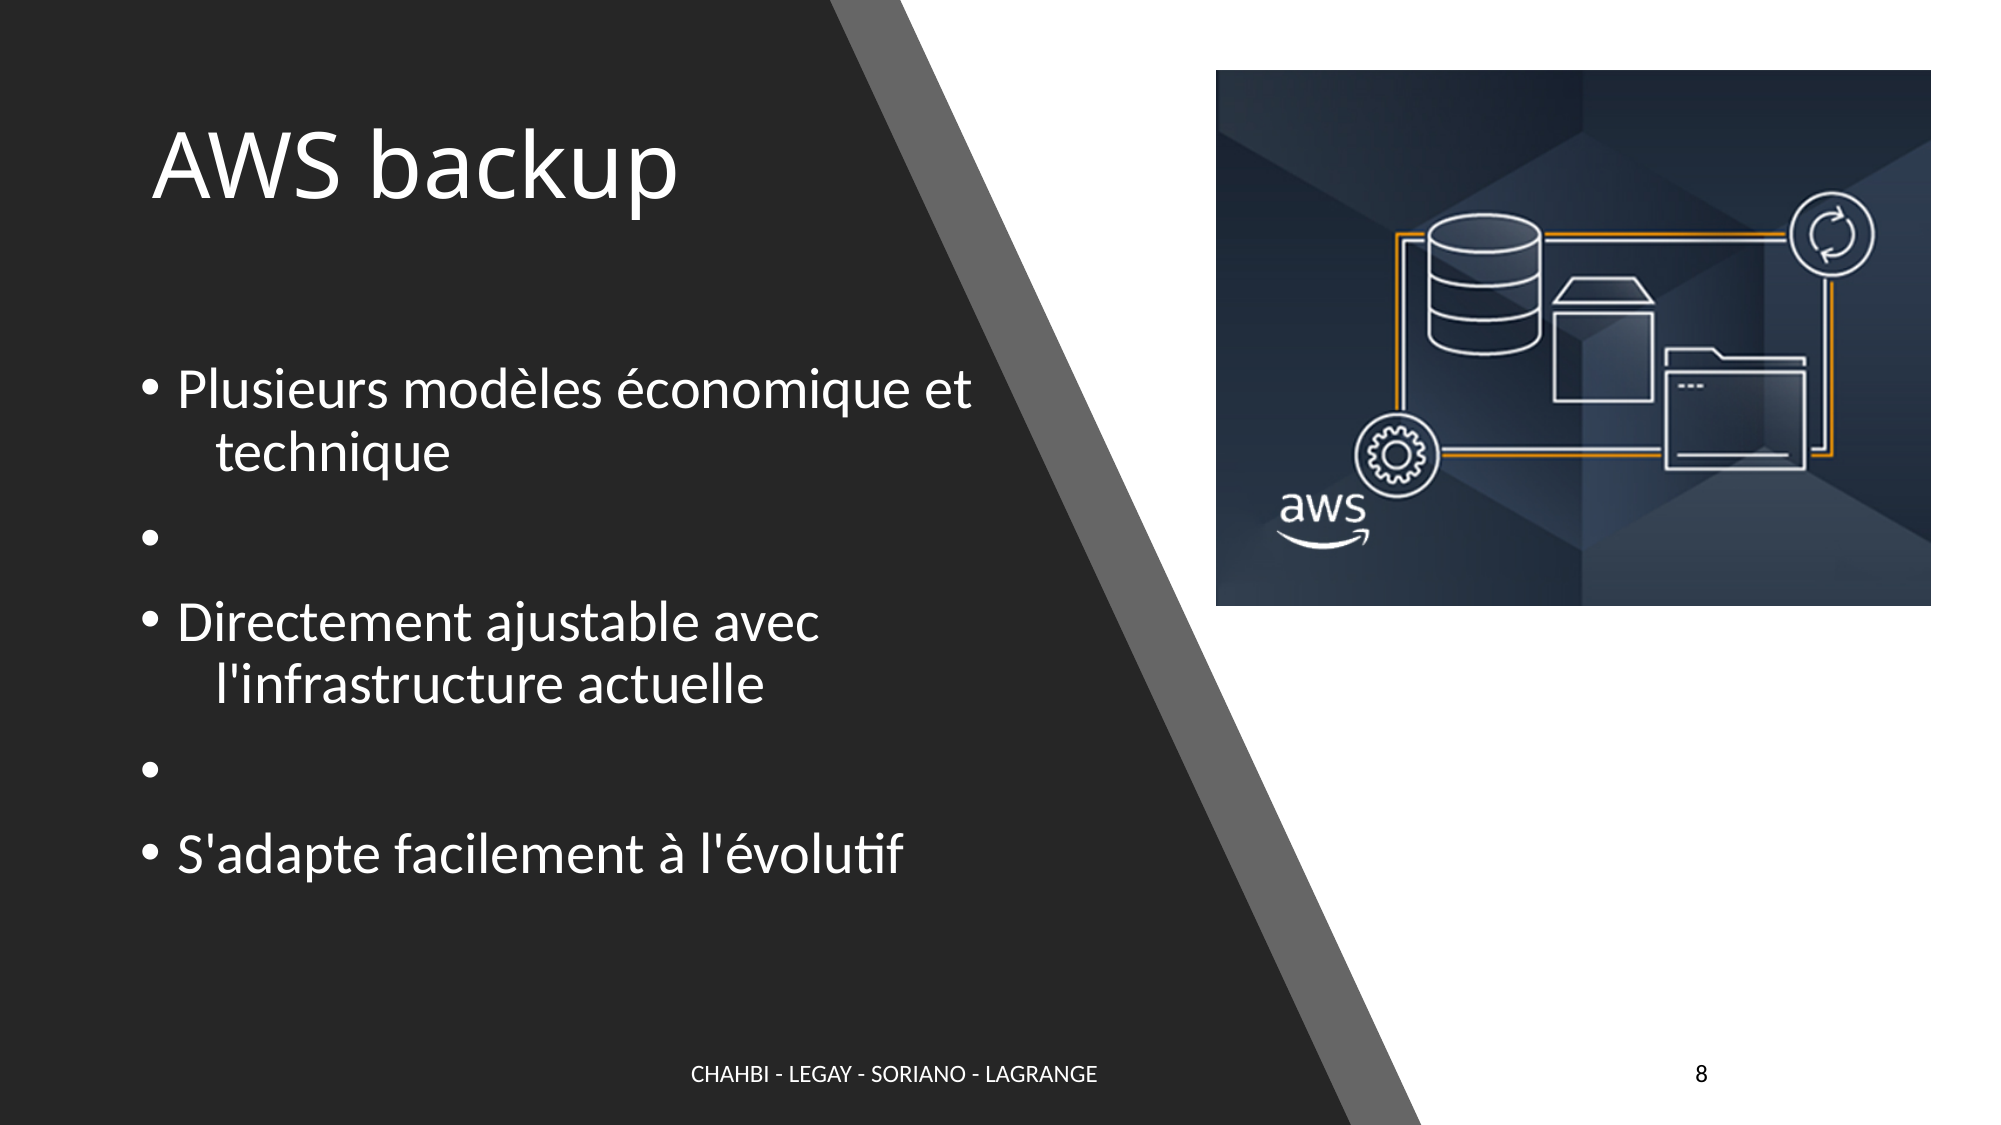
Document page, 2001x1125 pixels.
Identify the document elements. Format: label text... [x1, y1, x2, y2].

picture [1216, 70, 1931, 606]
title AWS backup [137, 59, 1863, 278]
text_box [0, 0, 2000, 1125]
slide_number [1680, 1042, 1863, 1103]
footer CHAHBI - LEGAY - SORIANO - LAGRANGE [521, 1065, 1269, 1103]
list Plusieurs modèles économique et technique Directement ajustable avec l'infrastructure actuelle S'adapte facilement à l'évolutif [125, 351, 1851, 1065]
